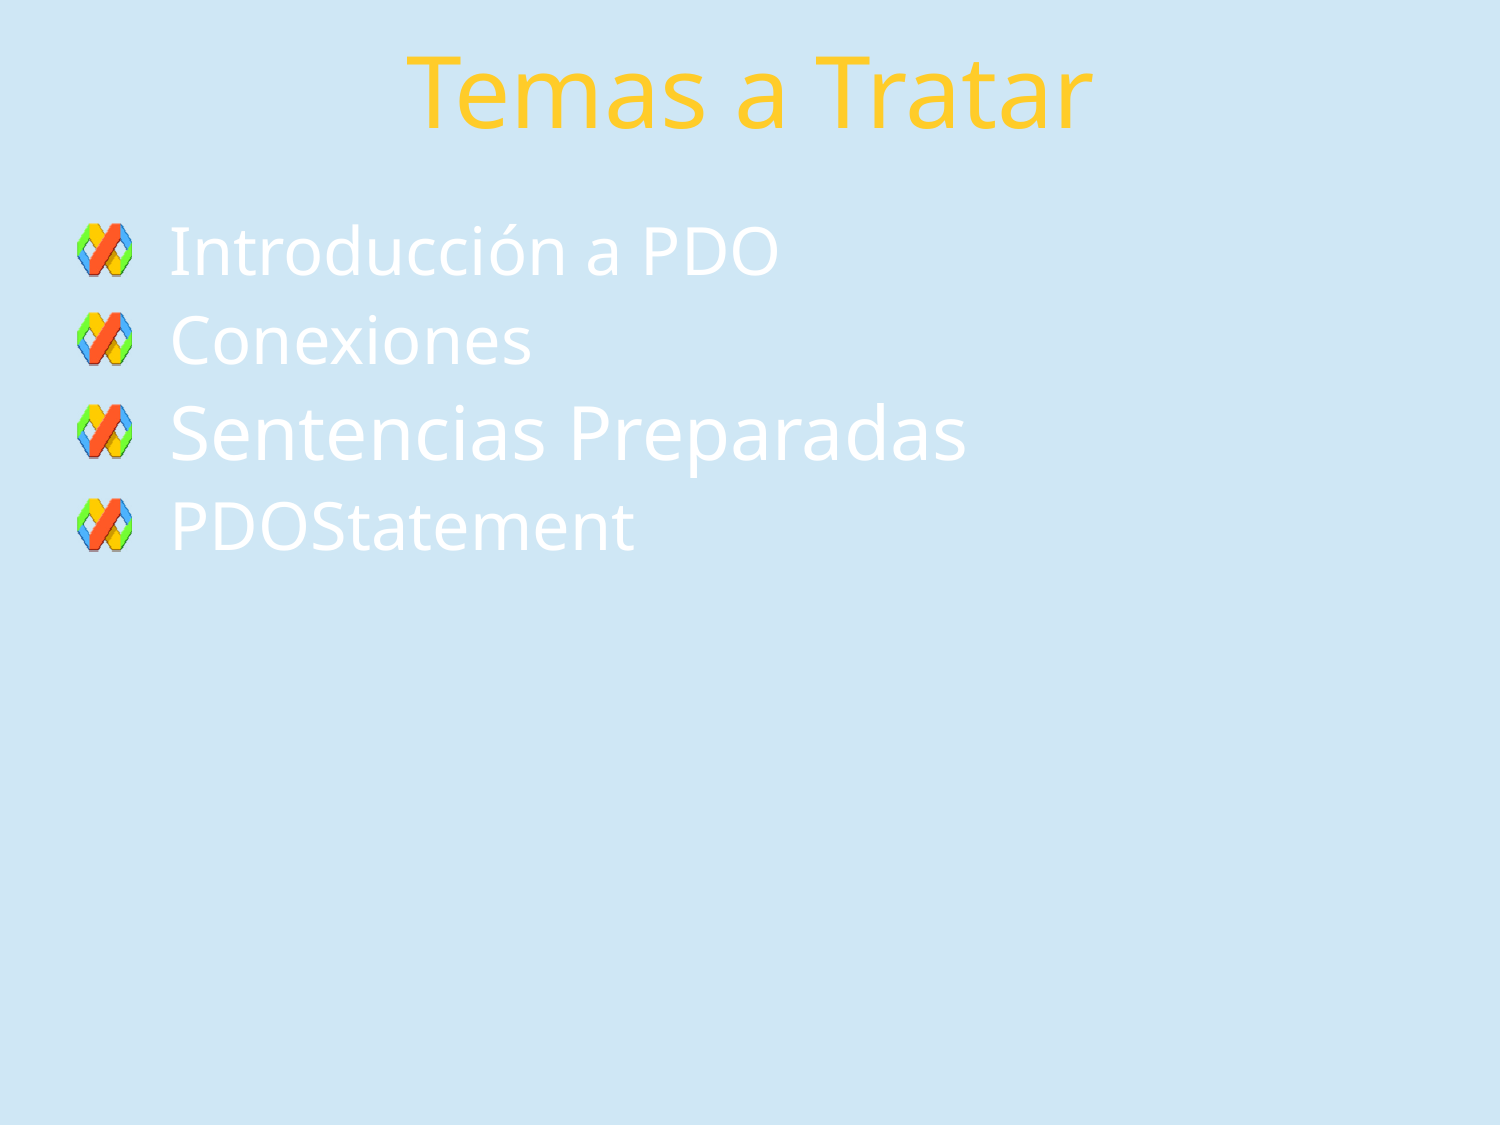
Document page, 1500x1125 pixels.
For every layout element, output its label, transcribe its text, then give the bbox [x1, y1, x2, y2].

list Introducción a PDO Conexiones Sentencias Preparadas PDOStatement [63, 210, 1443, 590]
title Temas a Tratar [62, 35, 1440, 159]
